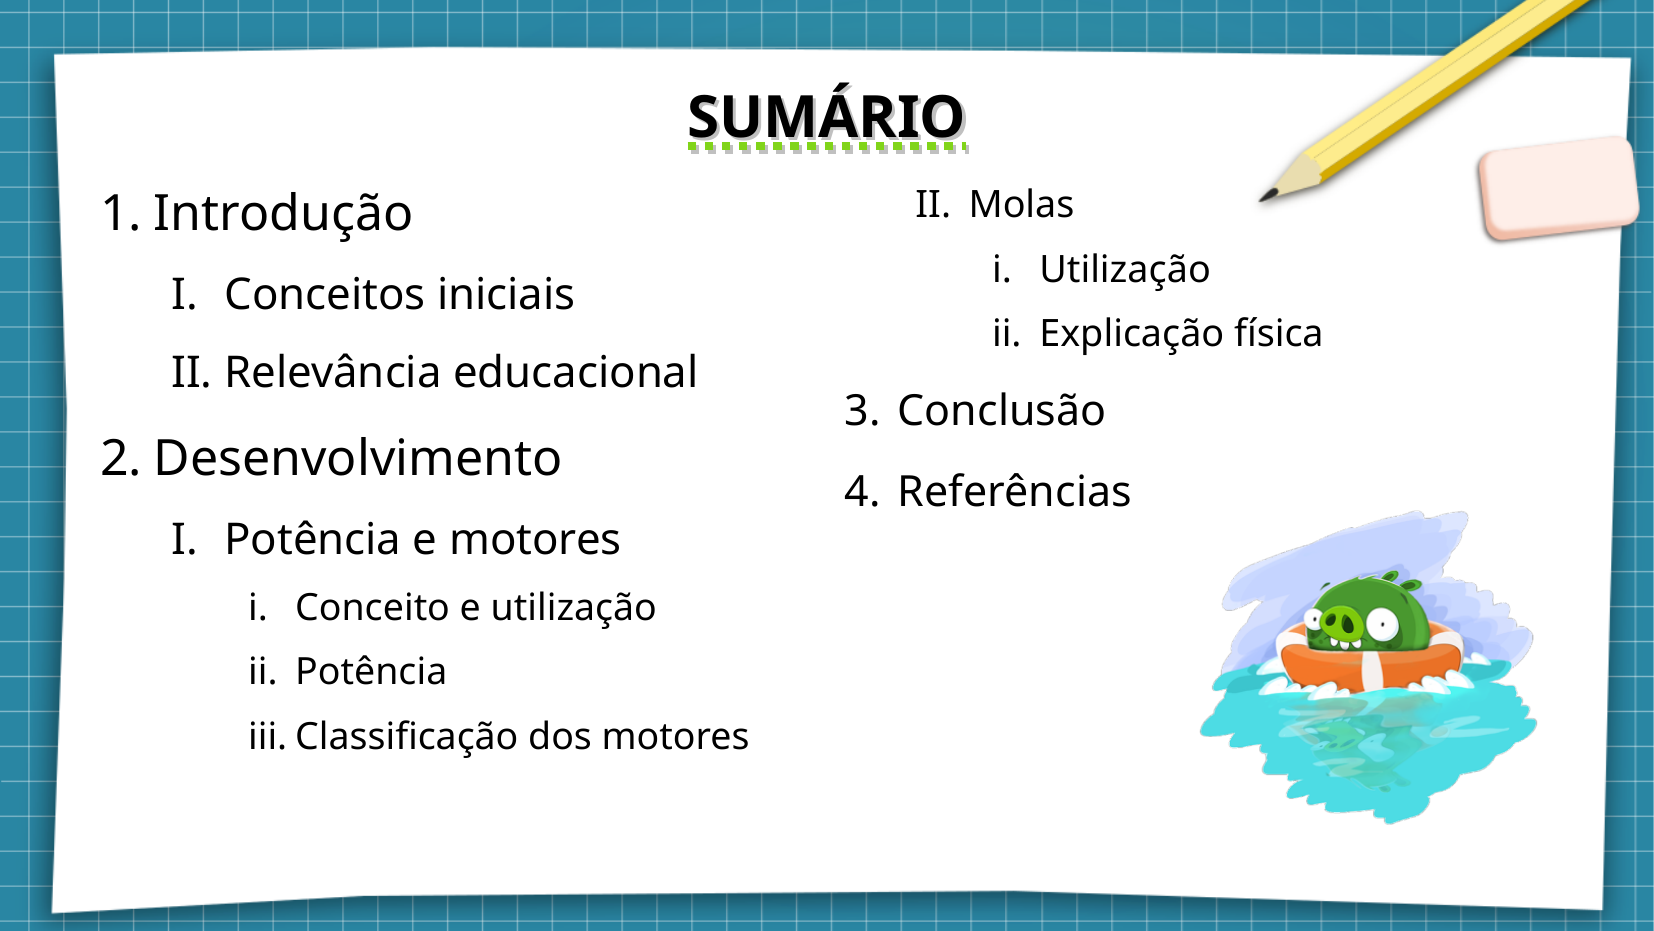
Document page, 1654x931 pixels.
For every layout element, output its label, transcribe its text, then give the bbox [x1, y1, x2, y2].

list Introdução Conceitos iniciais Relevância educacional Desenvolvimento Potência e motores Conceito e utilização Potência Classificação dos motores [82, 177, 827, 886]
list Molas Utilização Explicação física Conclusão Referências [826, 177, 1571, 750]
picture [0, 0, 1654, 931]
title Sumário [82, 37, 1571, 177]
